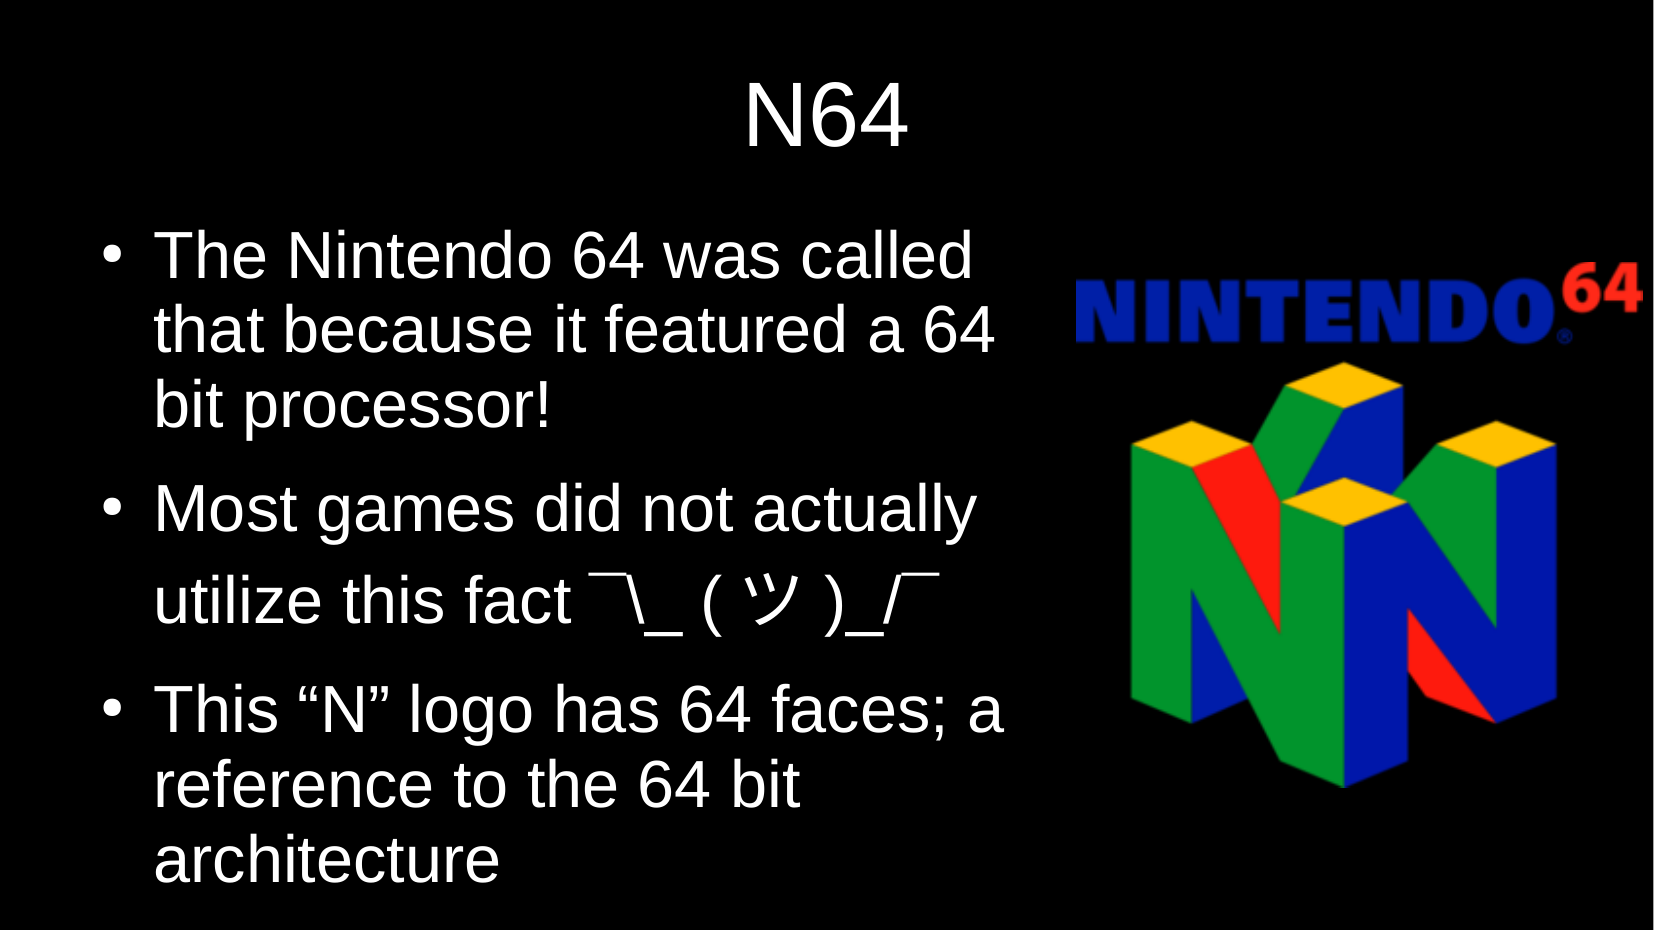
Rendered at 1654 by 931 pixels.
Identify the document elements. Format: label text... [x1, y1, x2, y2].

title N64 [82, 37, 1571, 193]
list The Nintendo 64 was called that because it featured a 64 bit processor! Most games did not actually utilize this fact ¯\_ (ツ)_/¯ This “N” logo has 64 faces; a reference to the 64 bit architecture [82, 217, 1051, 901]
picture [1076, 262, 1643, 788]
